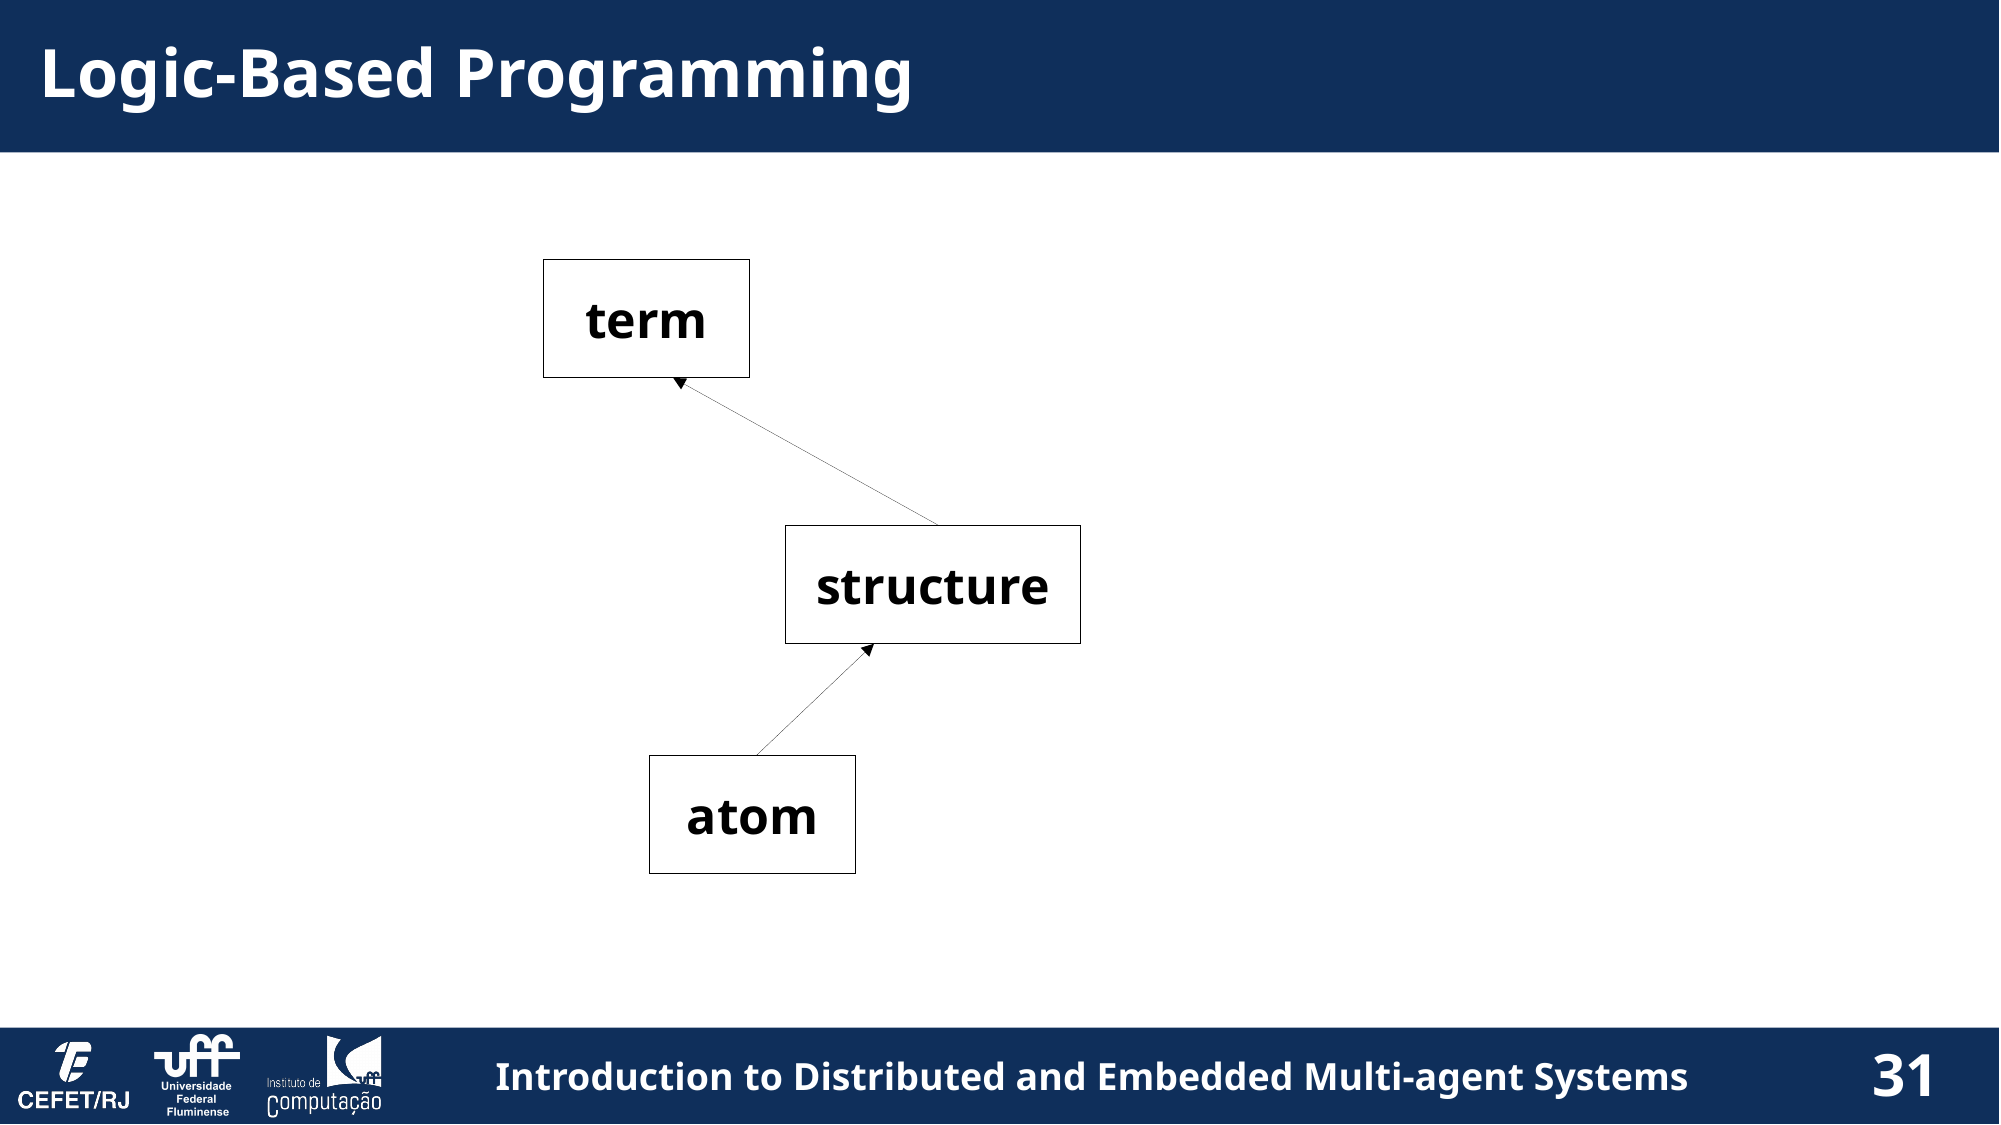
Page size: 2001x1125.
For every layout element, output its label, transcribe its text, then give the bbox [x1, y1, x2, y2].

text_box structure [785, 525, 1081, 644]
text_box Logic-Based Programming [25, 23, 1999, 119]
picture [265, 1033, 383, 1118]
text_box atom [649, 755, 856, 874]
picture [18, 1021, 129, 1125]
picture [153, 1033, 241, 1121]
text_box term [543, 259, 750, 378]
